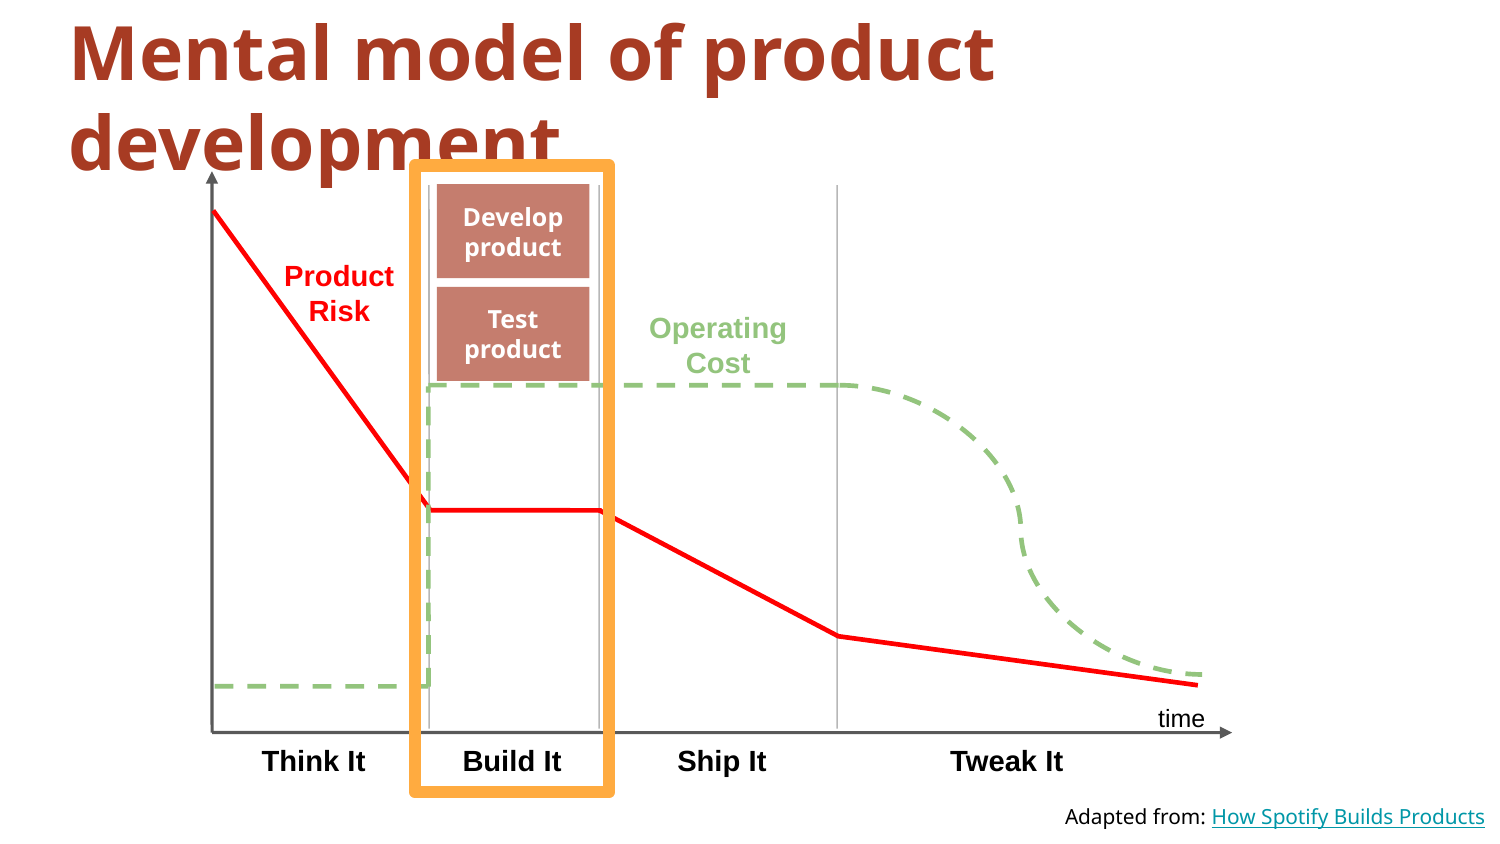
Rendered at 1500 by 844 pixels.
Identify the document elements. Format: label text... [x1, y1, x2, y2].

text_box time [1098, 687, 1265, 740]
text_box Build It [429, 727, 596, 779]
text_box Test product [436, 286, 590, 381]
text_box Operating Cost [620, 294, 816, 346]
text_box Tweak It [923, 727, 1090, 779]
text_box Develop product [436, 184, 590, 279]
text_box Mental model of product development [53, 39, 1391, 152]
text_box Adapted from: How Spotify Builds Products [1024, 792, 1500, 844]
text_box Product Risk [256, 242, 409, 295]
text_box Ship It [639, 727, 806, 779]
text_box Think It [230, 727, 397, 779]
